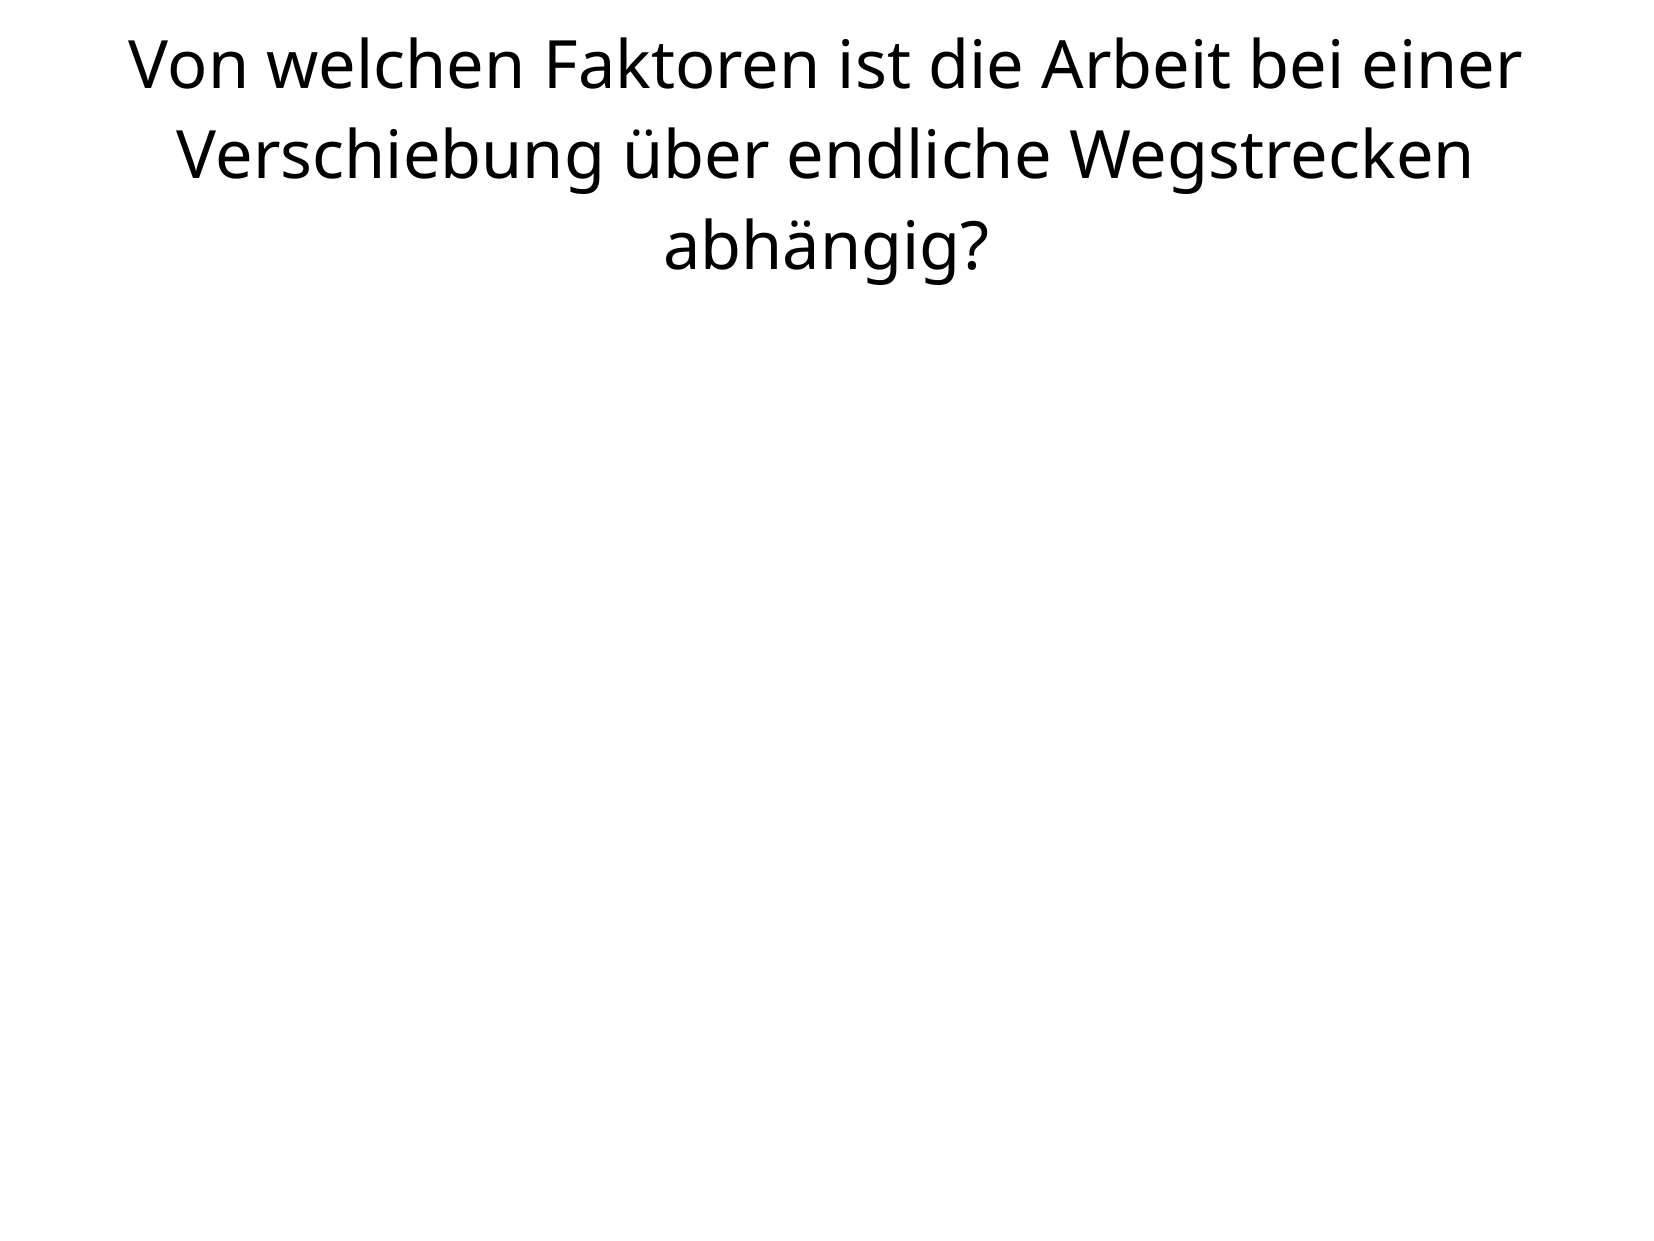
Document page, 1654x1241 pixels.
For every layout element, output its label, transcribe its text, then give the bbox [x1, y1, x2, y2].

title Von welchen Faktoren ist die Arbeit bei einer Verschiebung über endliche Wegstrecken abhängig? [82, 20, 1571, 286]
